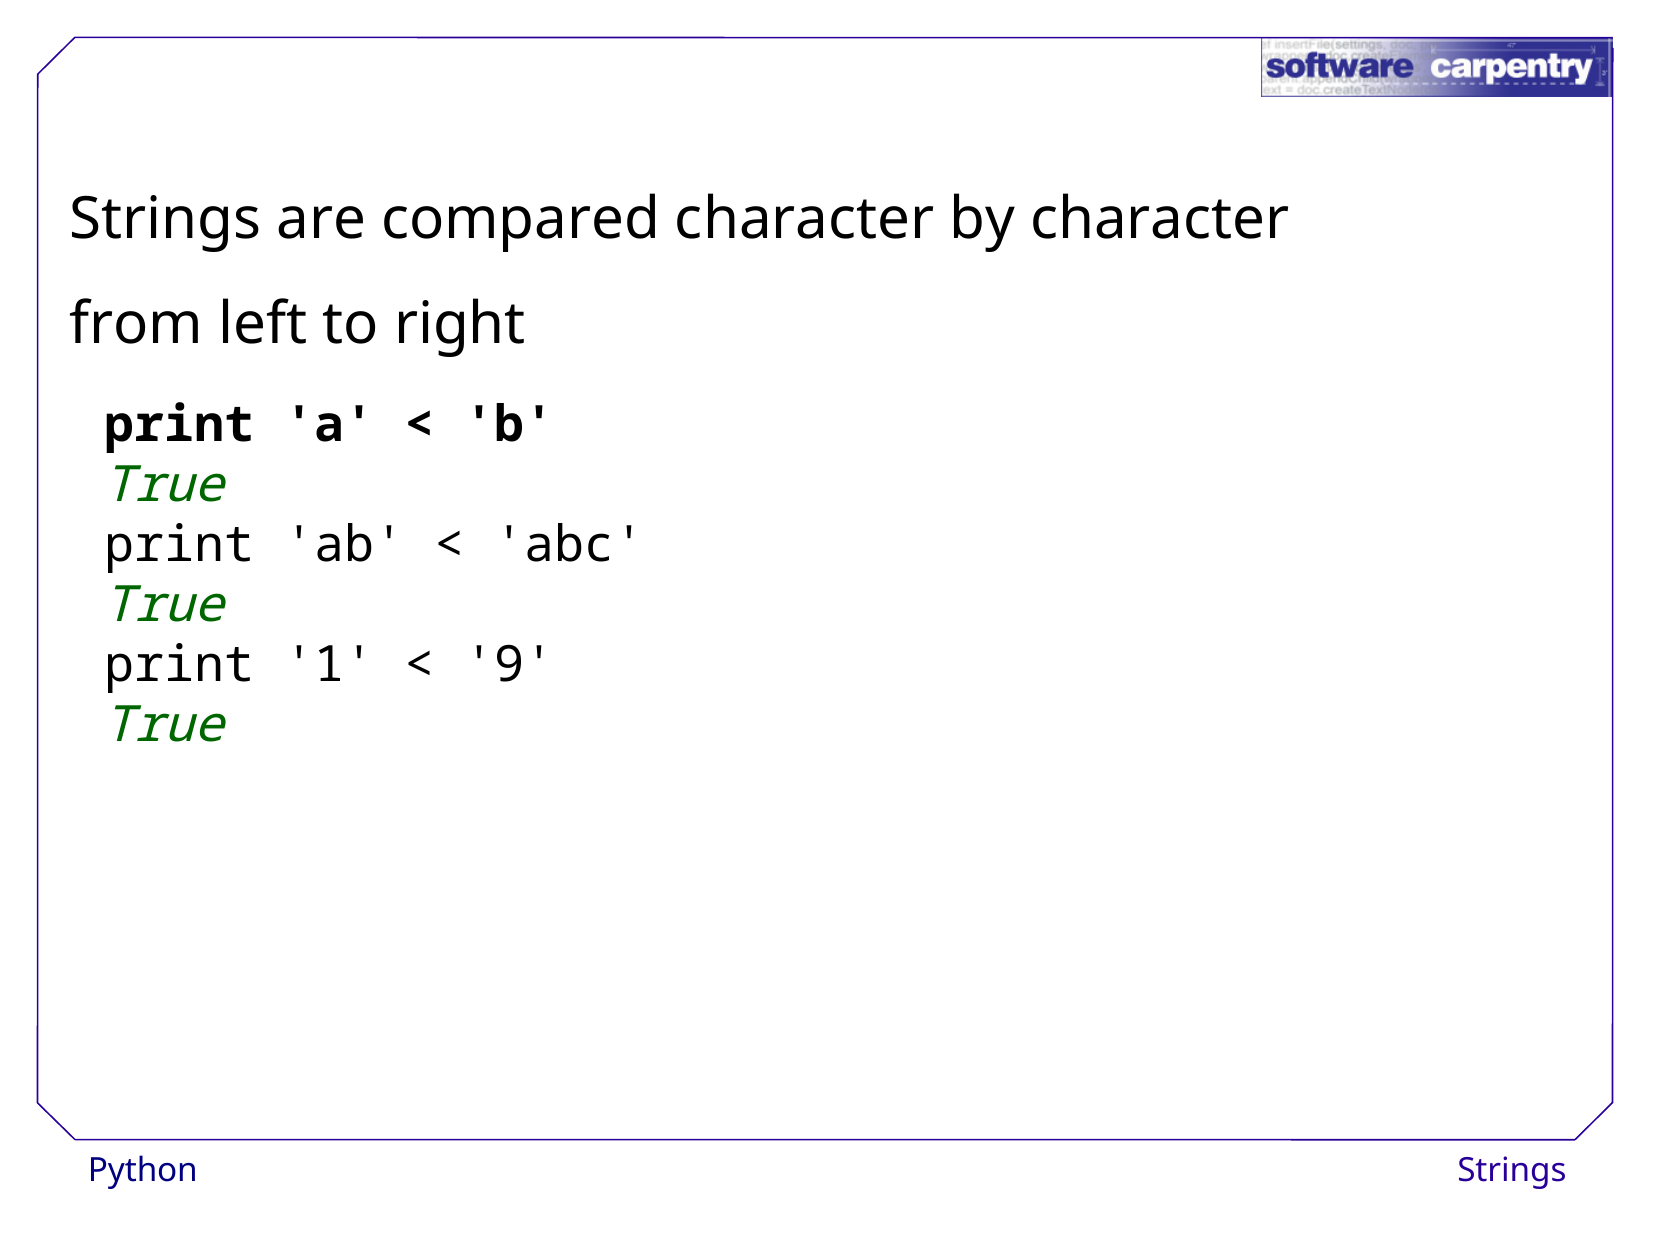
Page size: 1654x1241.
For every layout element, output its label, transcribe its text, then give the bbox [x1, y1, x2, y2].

text_box print 'a' < 'b' True print 'ab' < 'abc' True print '1' < '9' True [89, 384, 1593, 1071]
text_box Strings are compared character by character from left to right [54, 137, 1455, 364]
picture [1261, 39, 1613, 97]
